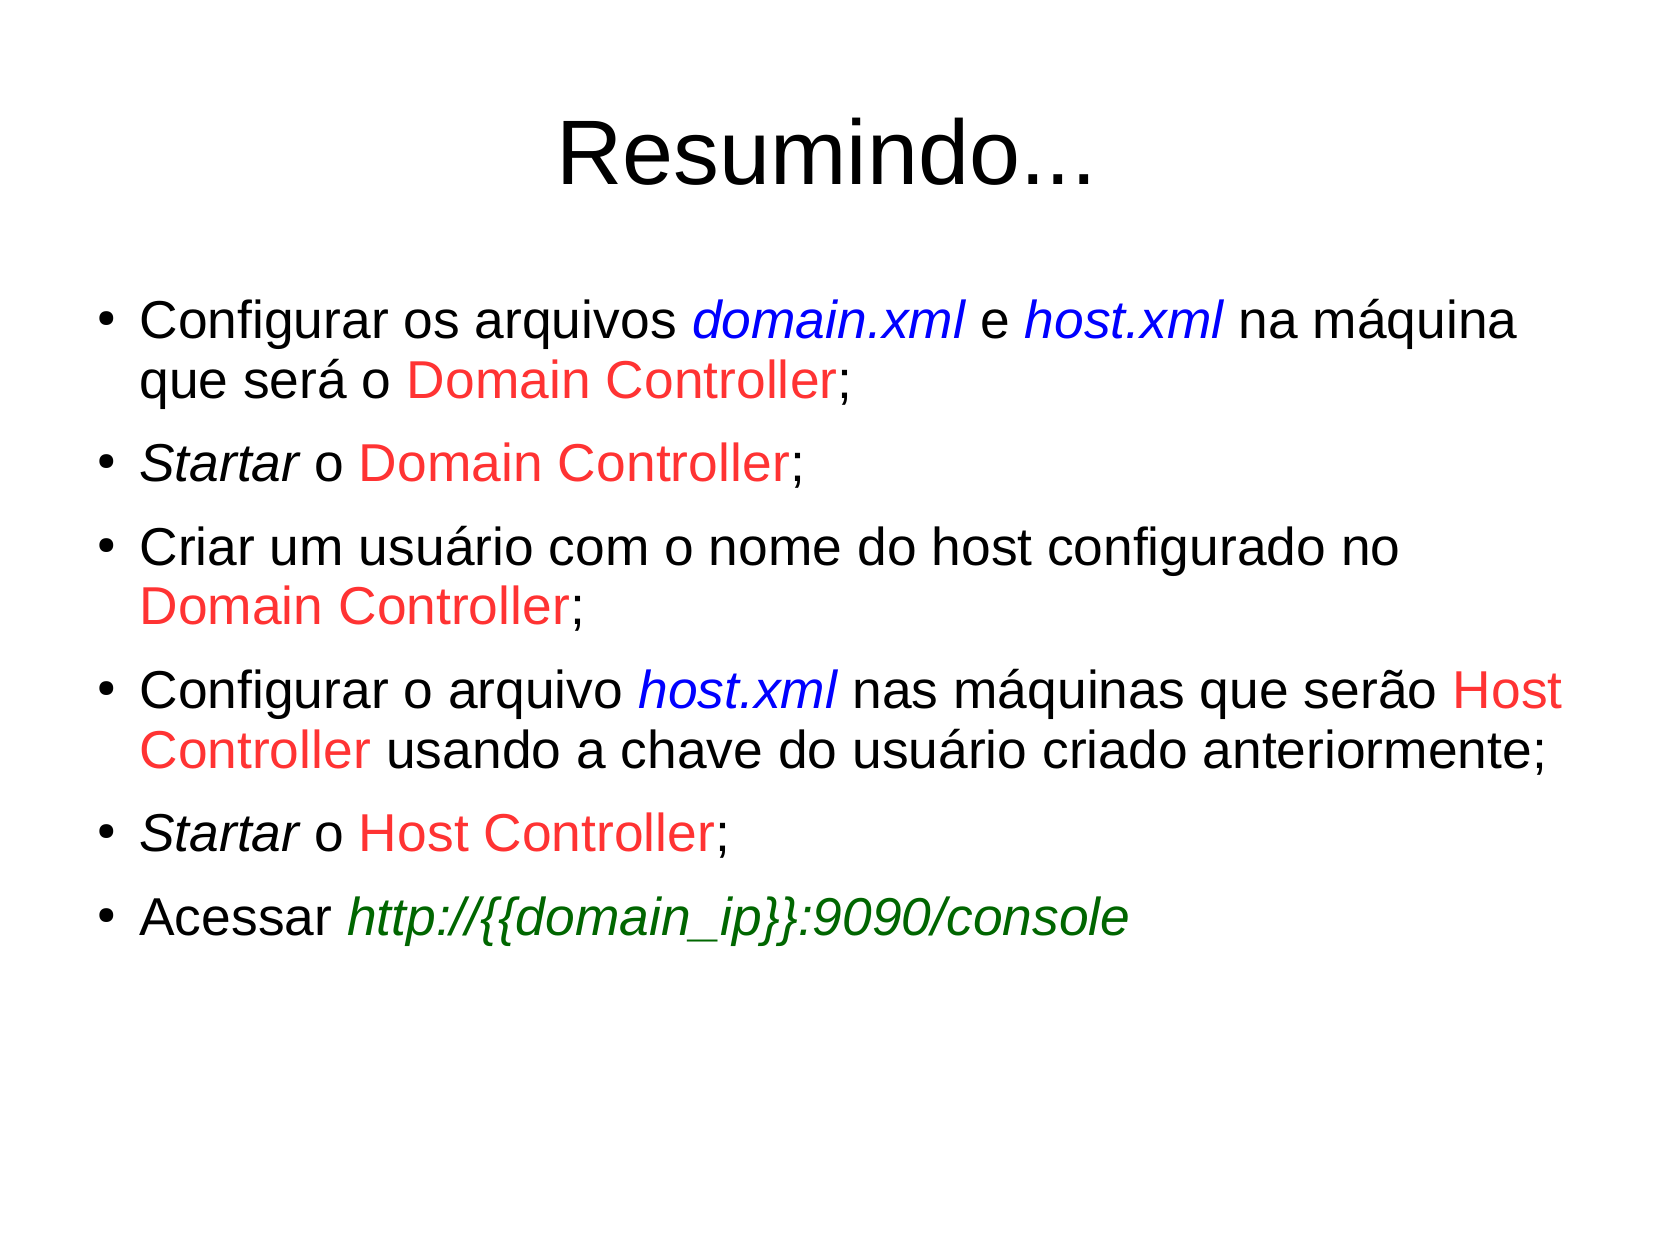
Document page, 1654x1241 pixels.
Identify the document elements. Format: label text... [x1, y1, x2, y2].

list Configurar os arquivos domain.xml e host.xml na máquina que será o Domain Controller; Startar o Domain Controller; Criar um usuário com o nome do host configurado no Domain Controller; Configurar o arquivo host.xml nas máquinas que serão Host Controller usando a chave do usuário criado anteriormente; Startar o Host Controller; Acessar http://{{domain_ip}}:9090/console [82, 290, 1571, 1010]
title Resumindo... [82, 49, 1571, 257]
